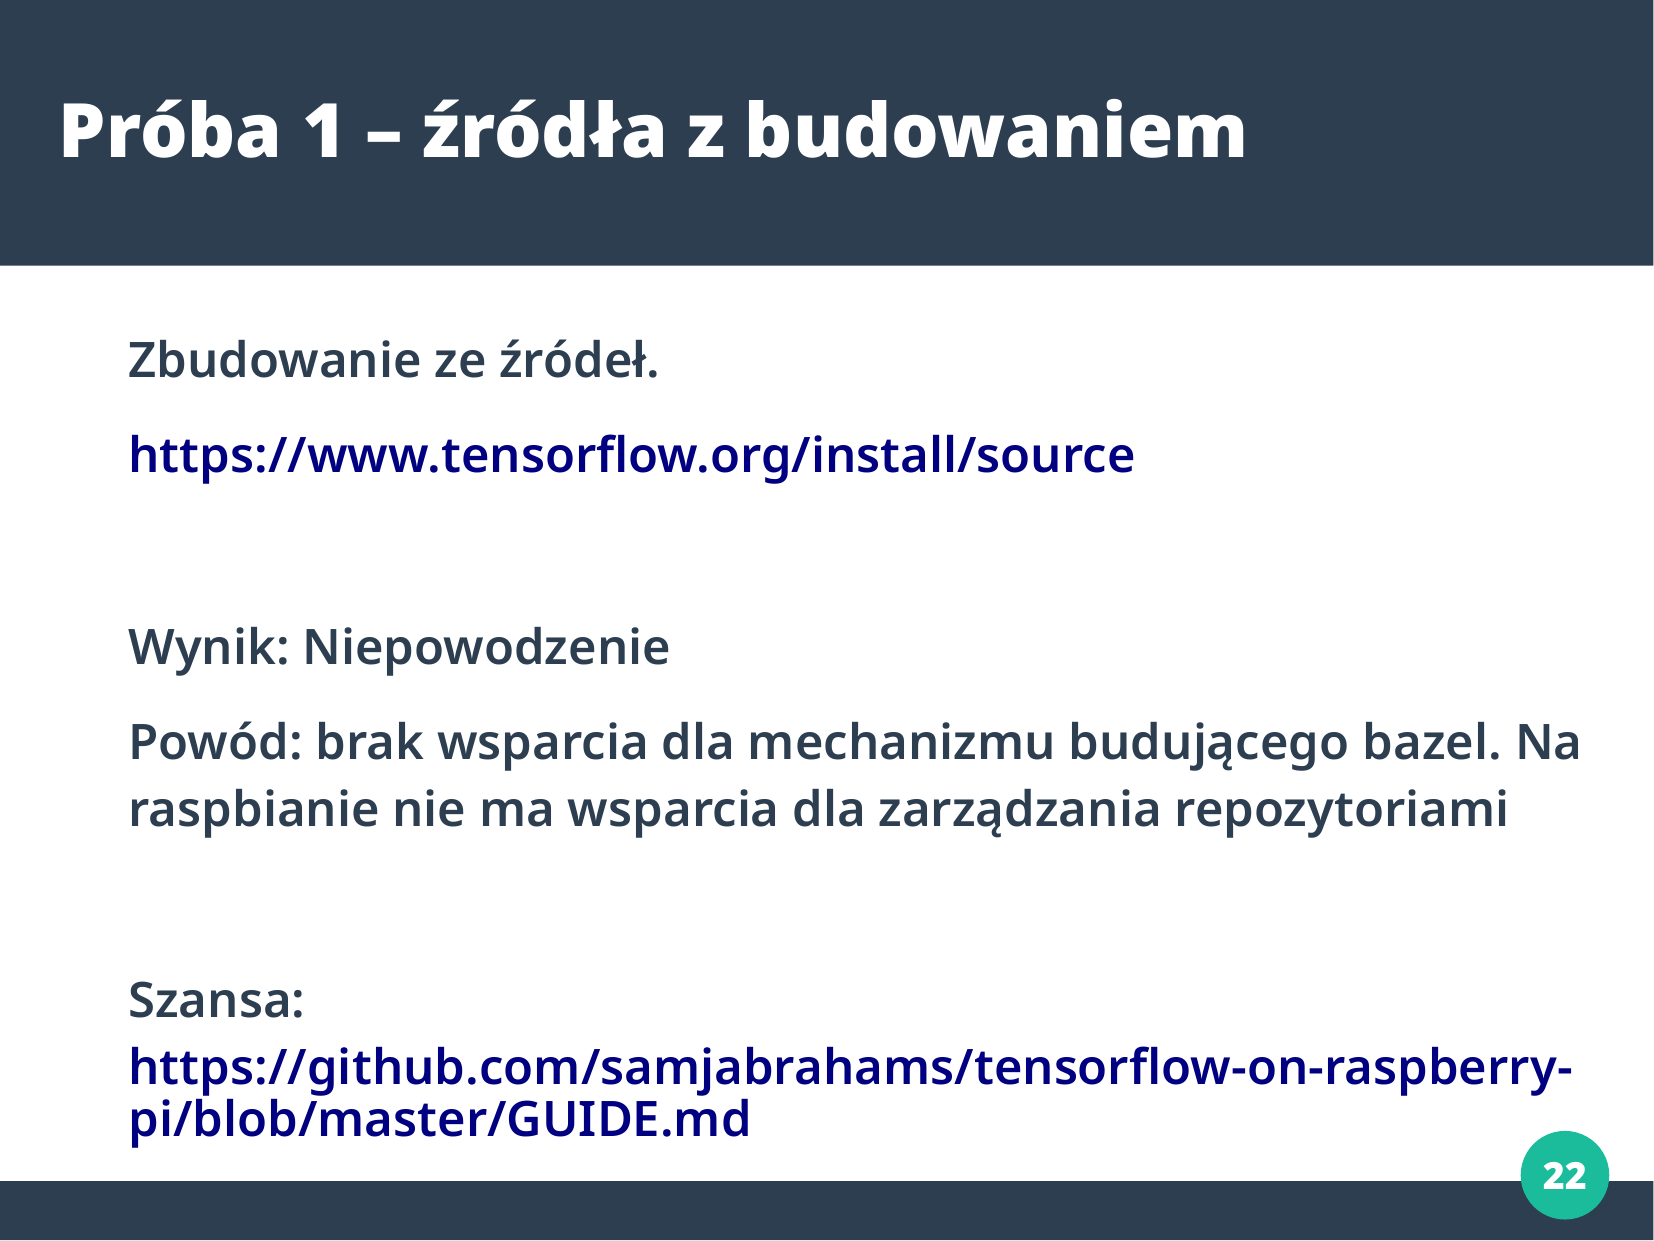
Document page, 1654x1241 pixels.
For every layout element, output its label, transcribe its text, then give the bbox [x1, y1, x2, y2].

list Zbudowanie ze źródeł. https://www.tensorflow.org/install/source Wynik: Niepowodzenie Powód: brak wsparcia dla mechanizmu budującego bazel. Na raspbianie nie ma wsparcia dla zarządzania repozytoriami Szansa: https://github.com/samjabrahams/tensorflow-on-raspberry-pi/blob/master/GUIDE.md [59, 324, 1595, 1152]
title Próba 1 – źródła z budowaniem [59, 49, 1595, 207]
